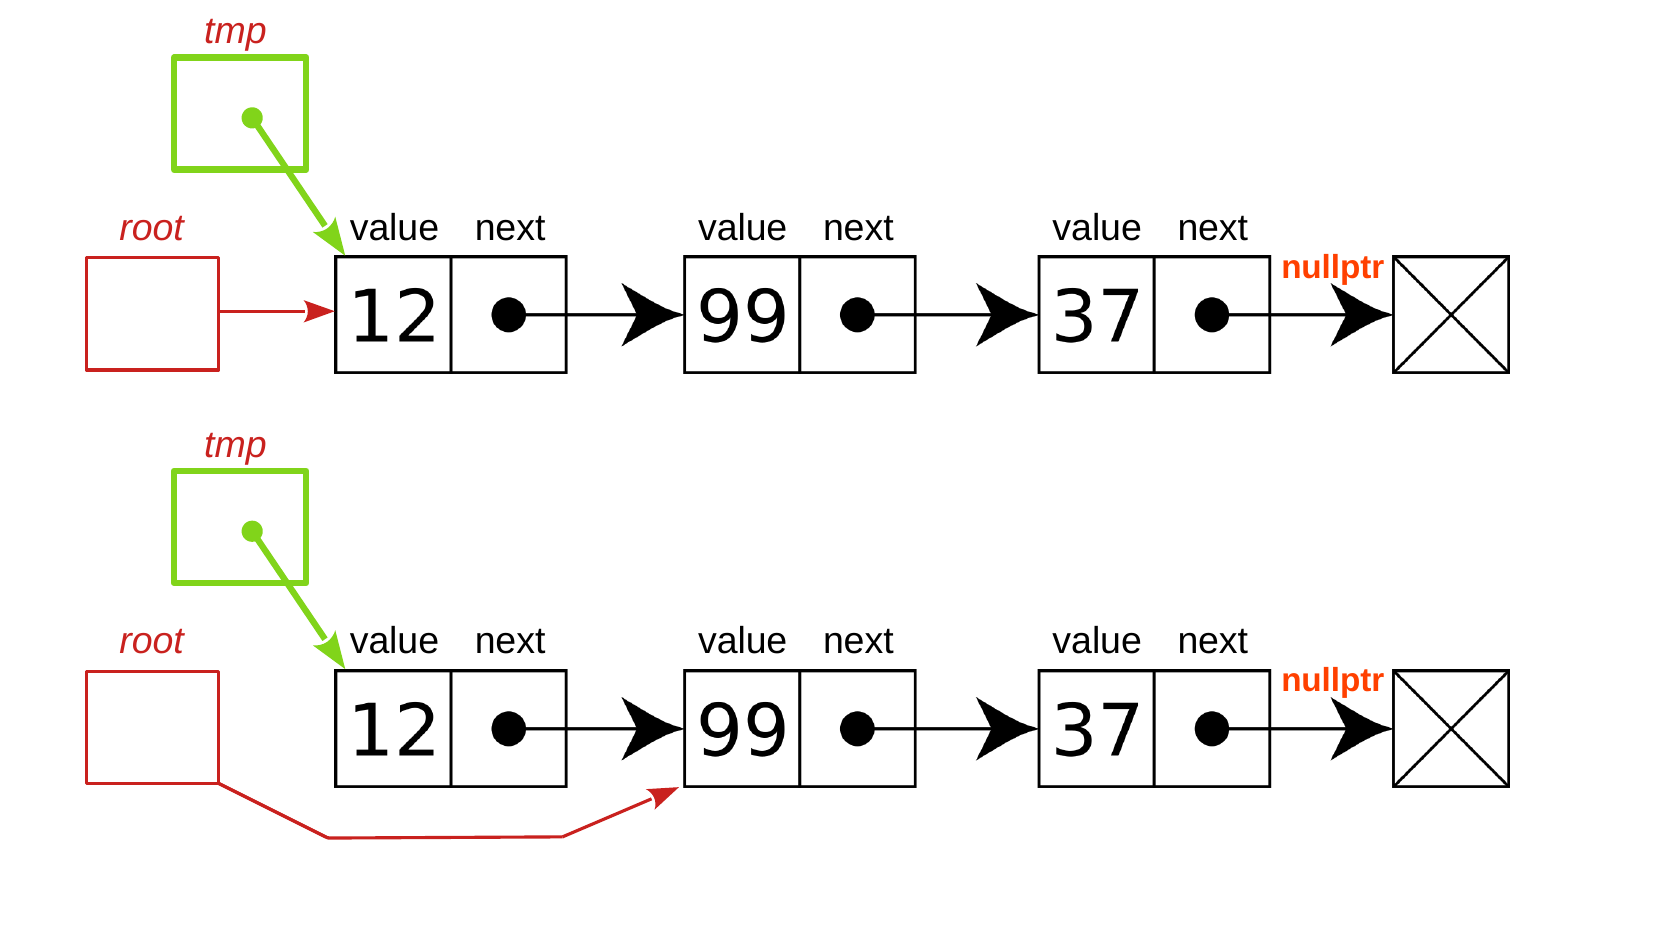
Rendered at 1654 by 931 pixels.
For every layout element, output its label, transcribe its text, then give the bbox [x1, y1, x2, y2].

text_box value [334, 612, 454, 670]
text_box nullptr [1244, 241, 1422, 311]
text_box root [68, 198, 236, 298]
text_box nullptr [1244, 654, 1422, 724]
text_box next [1156, 612, 1269, 670]
text_box next [454, 612, 567, 670]
text_box value [683, 612, 802, 670]
text_box next [454, 198, 567, 256]
text_box value [1037, 198, 1156, 256]
picture [334, 669, 1510, 788]
text_box next [1156, 198, 1269, 256]
text_box root [68, 612, 236, 711]
text_box tmp [151, 2, 319, 102]
text_box value [1037, 612, 1156, 670]
text_box next [802, 198, 915, 256]
text_box value [683, 198, 802, 256]
text_box next [802, 612, 915, 670]
picture [334, 255, 1510, 374]
text_box tmp [151, 415, 319, 515]
text_box value [334, 198, 454, 256]
